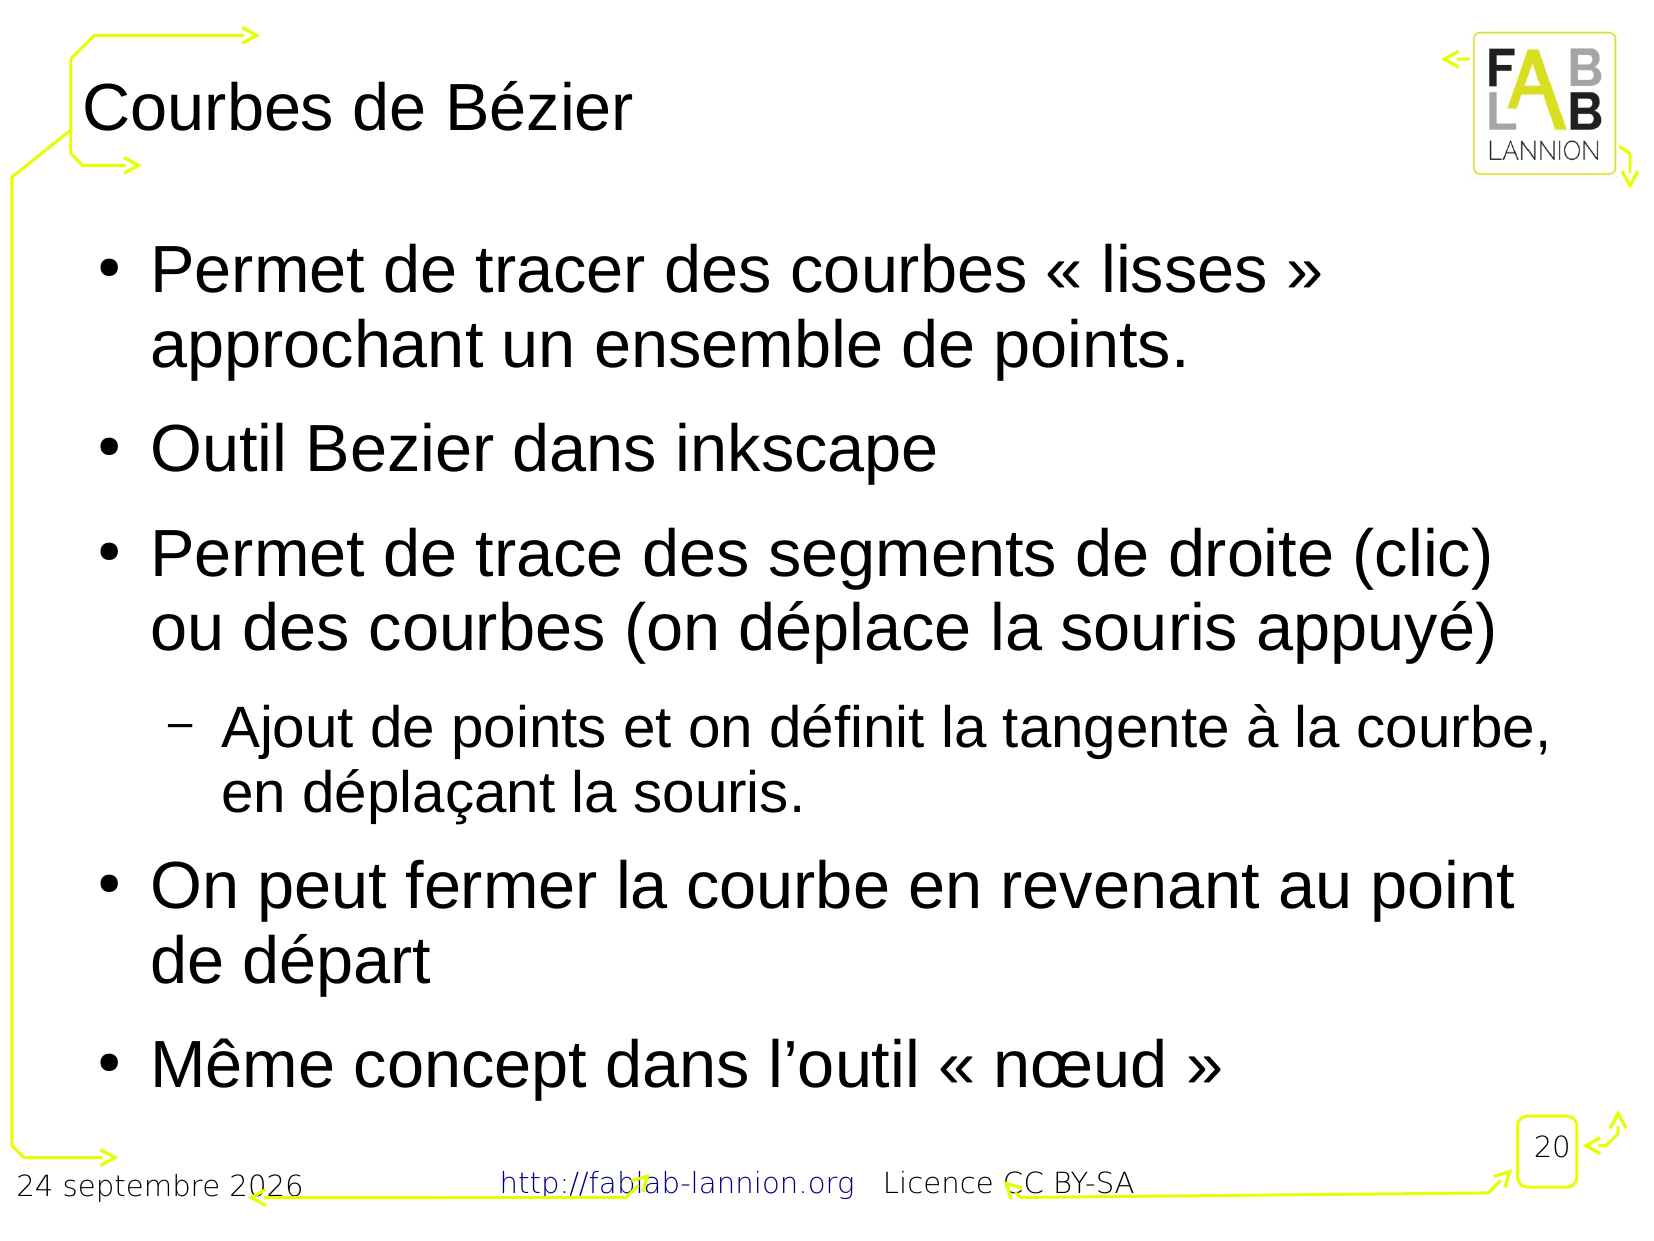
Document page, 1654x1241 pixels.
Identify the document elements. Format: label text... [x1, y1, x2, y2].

picture [1470, 29, 1619, 178]
title Courbes de Bézier [82, 49, 1441, 166]
list Permet de tracer des courbes « lisses » approchant un ensemble de points. Outil Bezier dans inkscape Permet de trace des segments de droite (clic) ou des courbes (on déplace la souris appuyé) Ajout de points et on définit la tangente à la courbe, en déplaçant la souris. On peut fermer la courbe en revenant au point de départ Même concept dans l’outil « nœud » [79, 232, 1568, 952]
